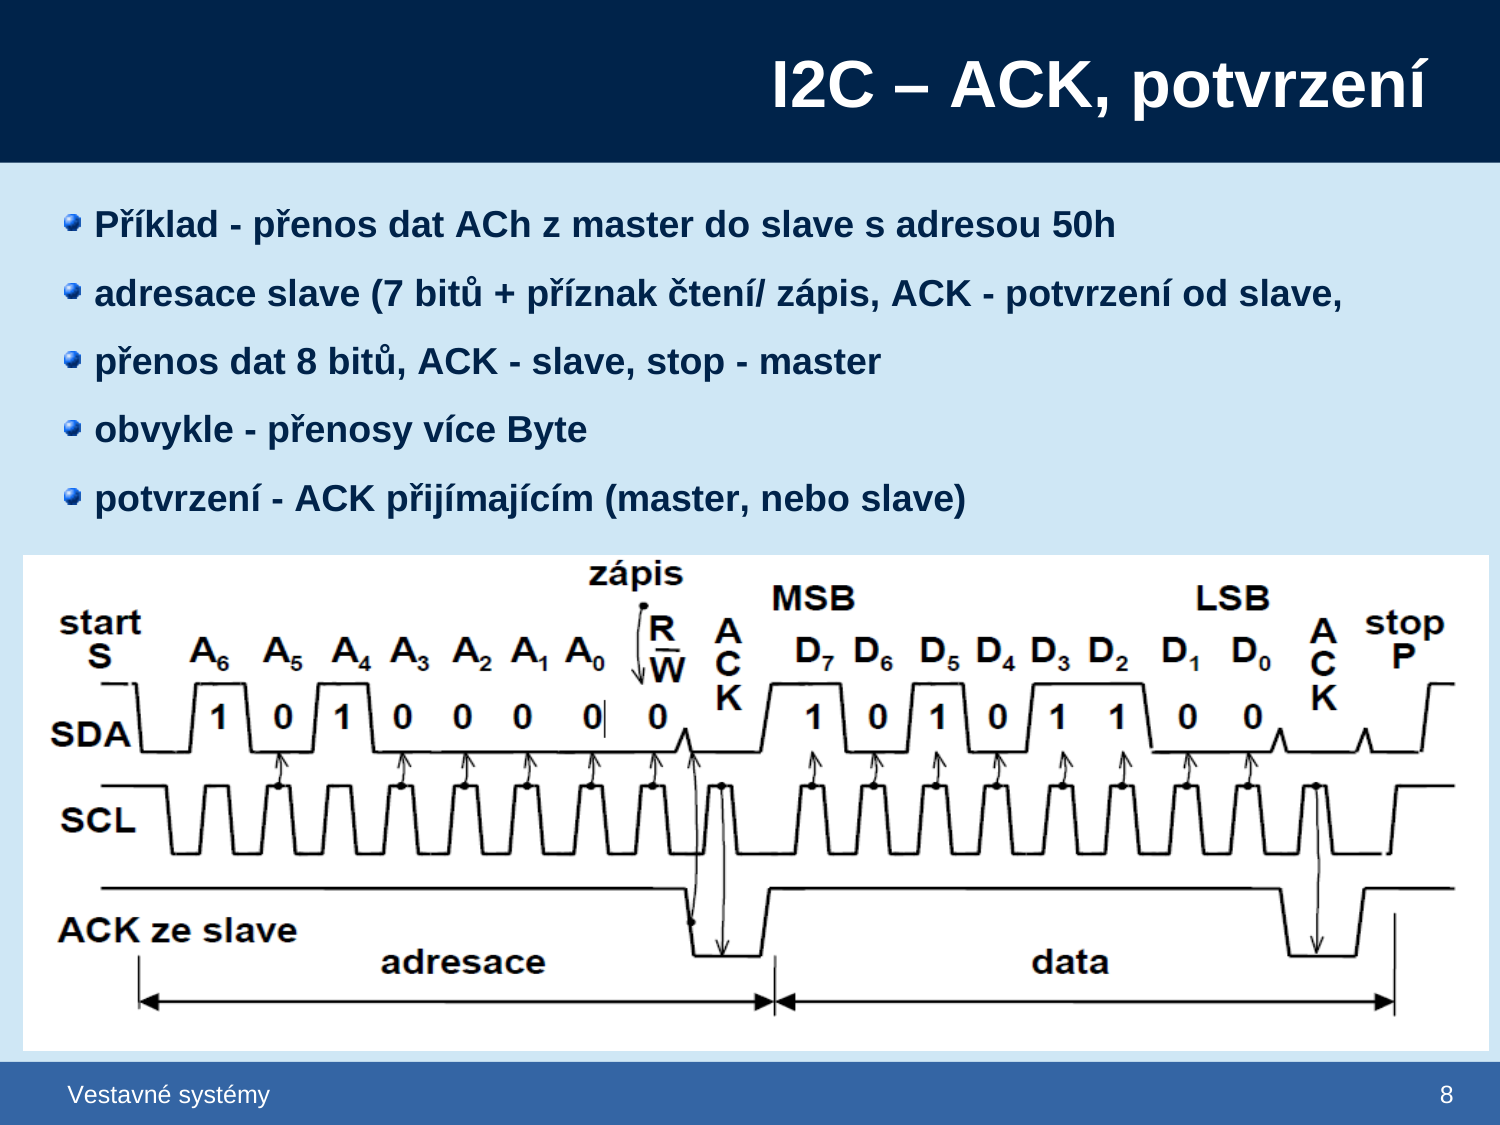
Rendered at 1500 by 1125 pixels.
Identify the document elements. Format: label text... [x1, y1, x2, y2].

list Příklad - přenos dat ACh z master do slave s adresou 50h adresace slave (7 bitů + příznak čtení/ zápis, ACK - potvrzení od slave, přenos dat 8 bitů, ACK - slave, stop - master obvykle - přenosy více Byte potvrzení - ACK přijímajícím (master, nebo slave) [50, 187, 1450, 532]
picture [23, 555, 1489, 1051]
title I2C – ACK, potvrzení [47, 0, 1443, 164]
